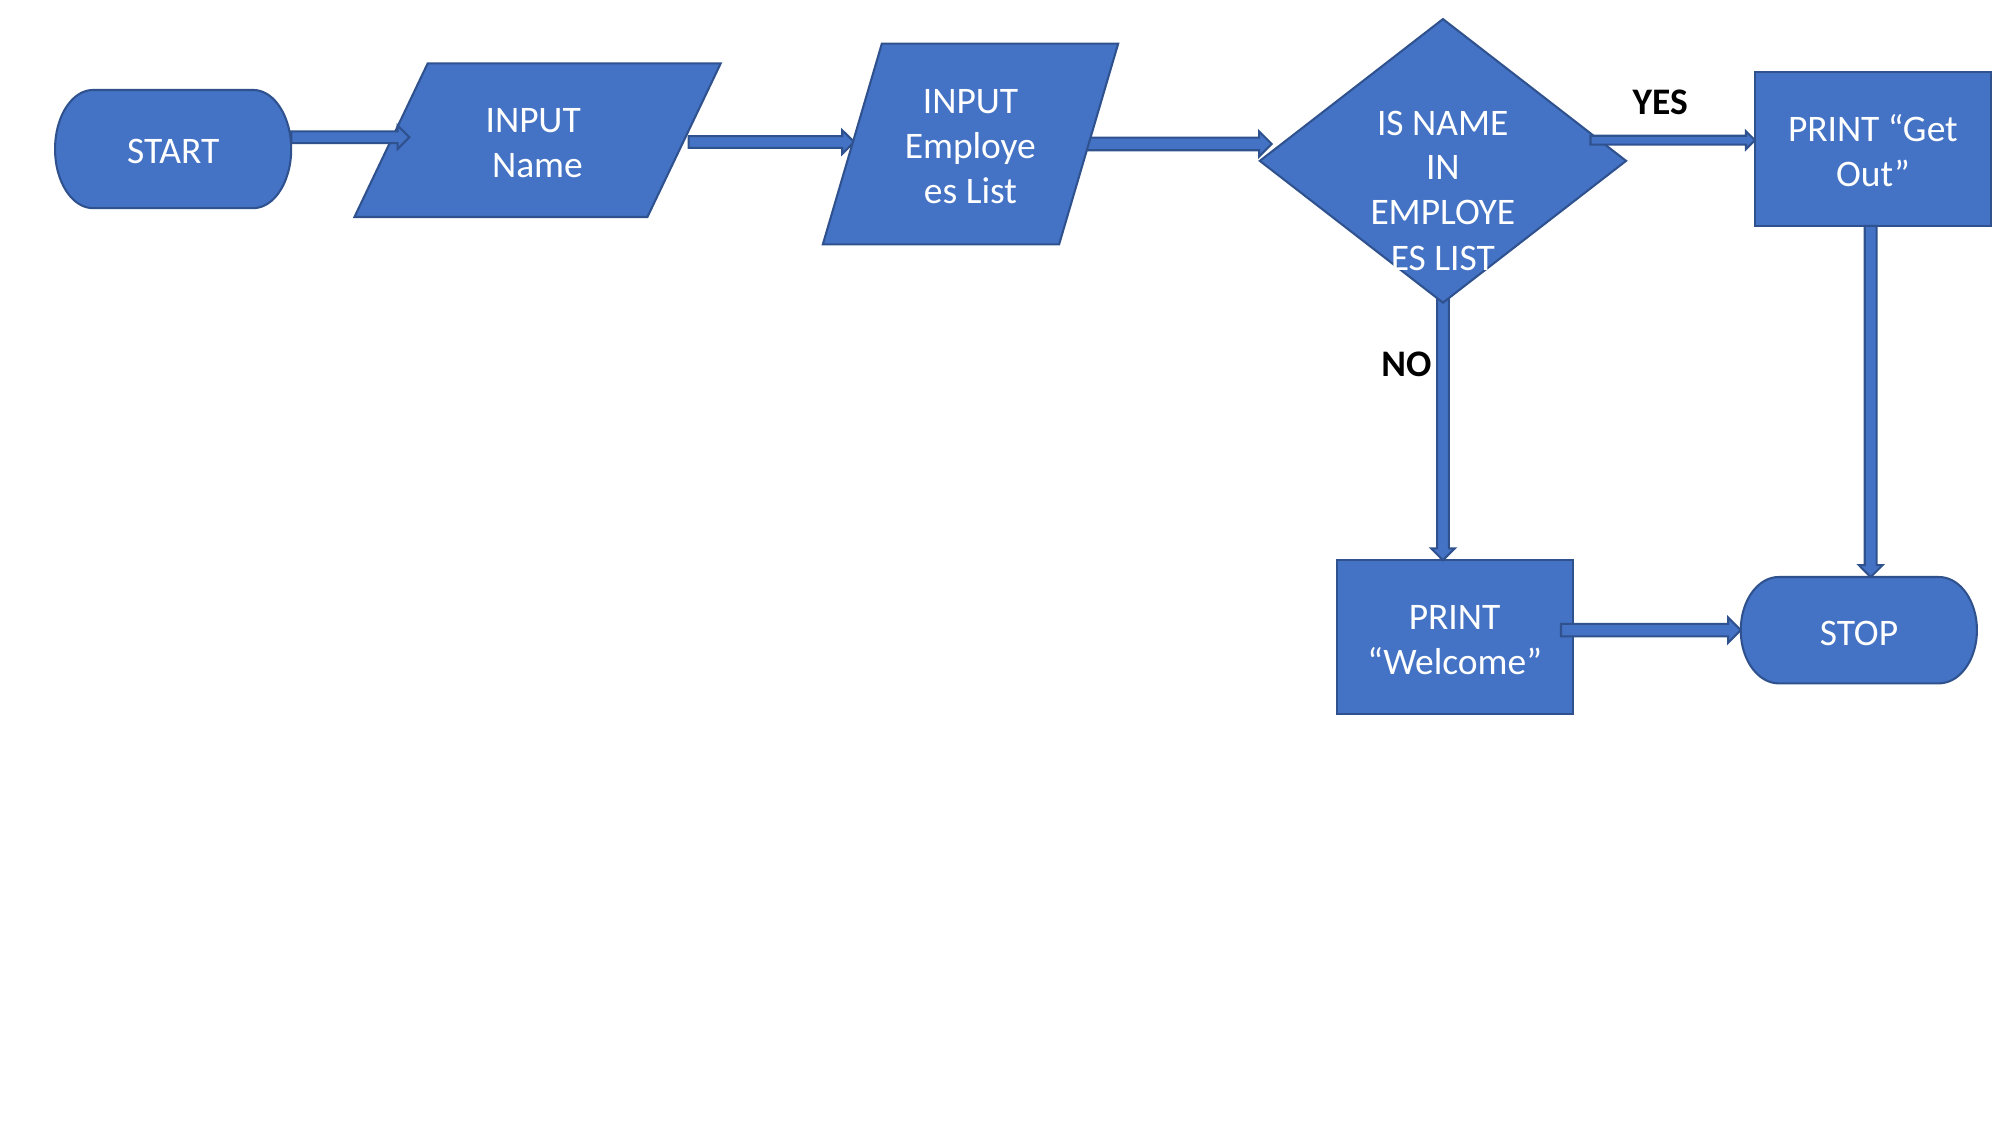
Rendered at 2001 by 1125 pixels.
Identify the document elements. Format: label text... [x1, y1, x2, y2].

text_box PRINT “Get Out” [1755, 72, 1991, 226]
text_box STOP [1740, 577, 1977, 684]
text_box [1431, 393, 1455, 561]
text_box [1590, 131, 1755, 150]
text_box [688, 130, 853, 154]
text_box PRINT “Welcome” [1337, 560, 1573, 714]
text_box INPUT Employees List [822, 43, 1119, 245]
text_box [1437, 299, 1449, 331]
text_box START [55, 90, 292, 209]
text_box [1087, 131, 1272, 157]
text_box INPUT Name [354, 63, 721, 218]
text_box [1858, 225, 1883, 578]
text_box YES [1617, 69, 1800, 131]
text_box IS NAME IN EMPLOYEES LIST [1259, 19, 1627, 303]
text_box [1561, 617, 1741, 643]
text_box [291, 125, 410, 150]
text_box NO [1366, 331, 1491, 393]
